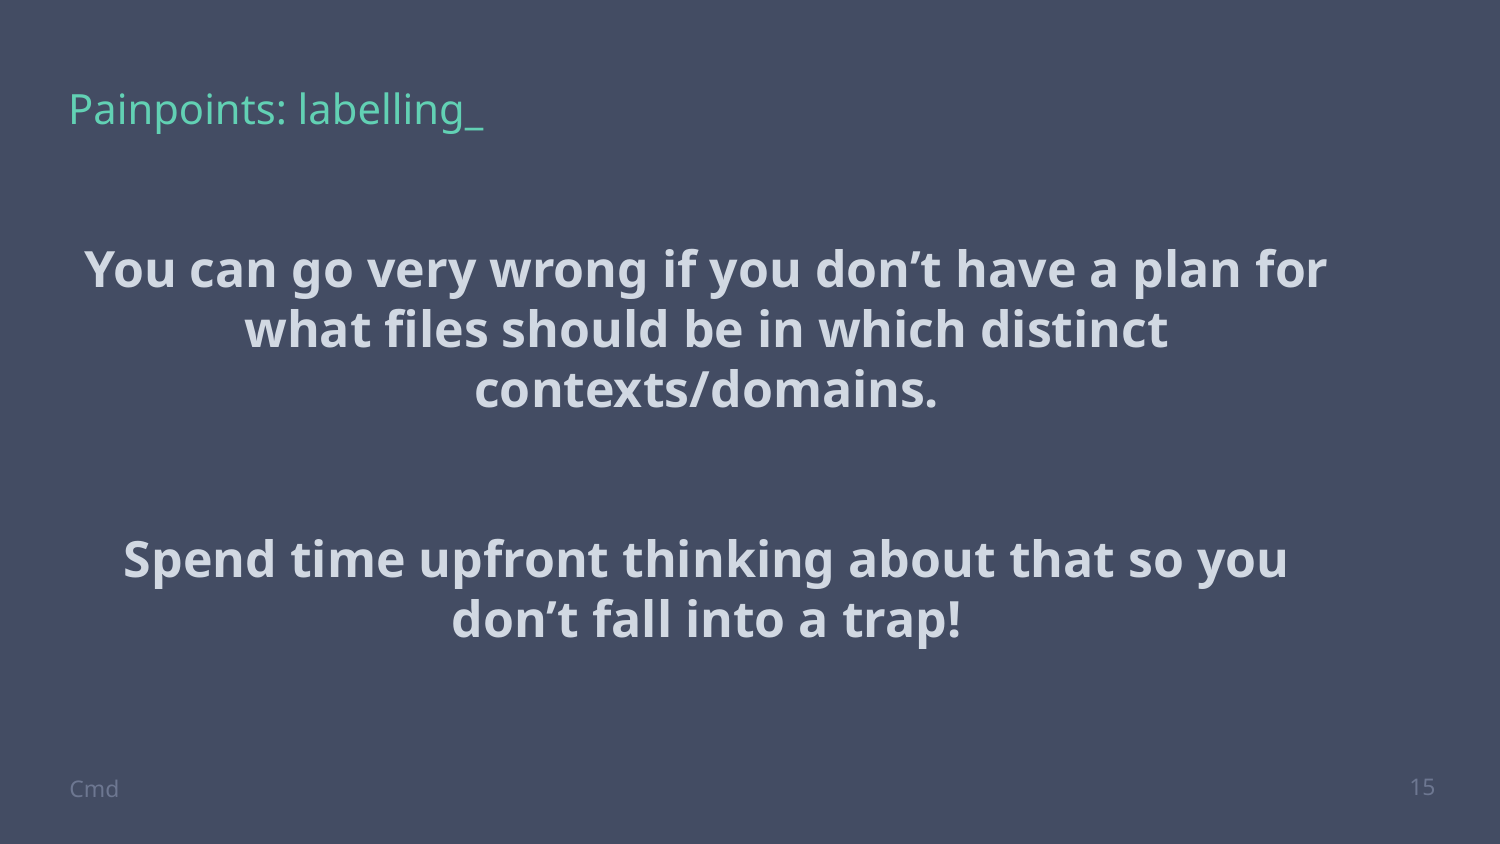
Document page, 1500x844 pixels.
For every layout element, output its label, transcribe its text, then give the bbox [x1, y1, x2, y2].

title Painpoints: labelling_ [53, 68, 1451, 162]
slide_number <number> [1360, 766, 1451, 811]
list You can go very wrong if you don’t have a plan for what files should be in which distinct contexts/domains. Spend time upfront thinking about that so you don’t fall into a trap! [53, 162, 1361, 723]
